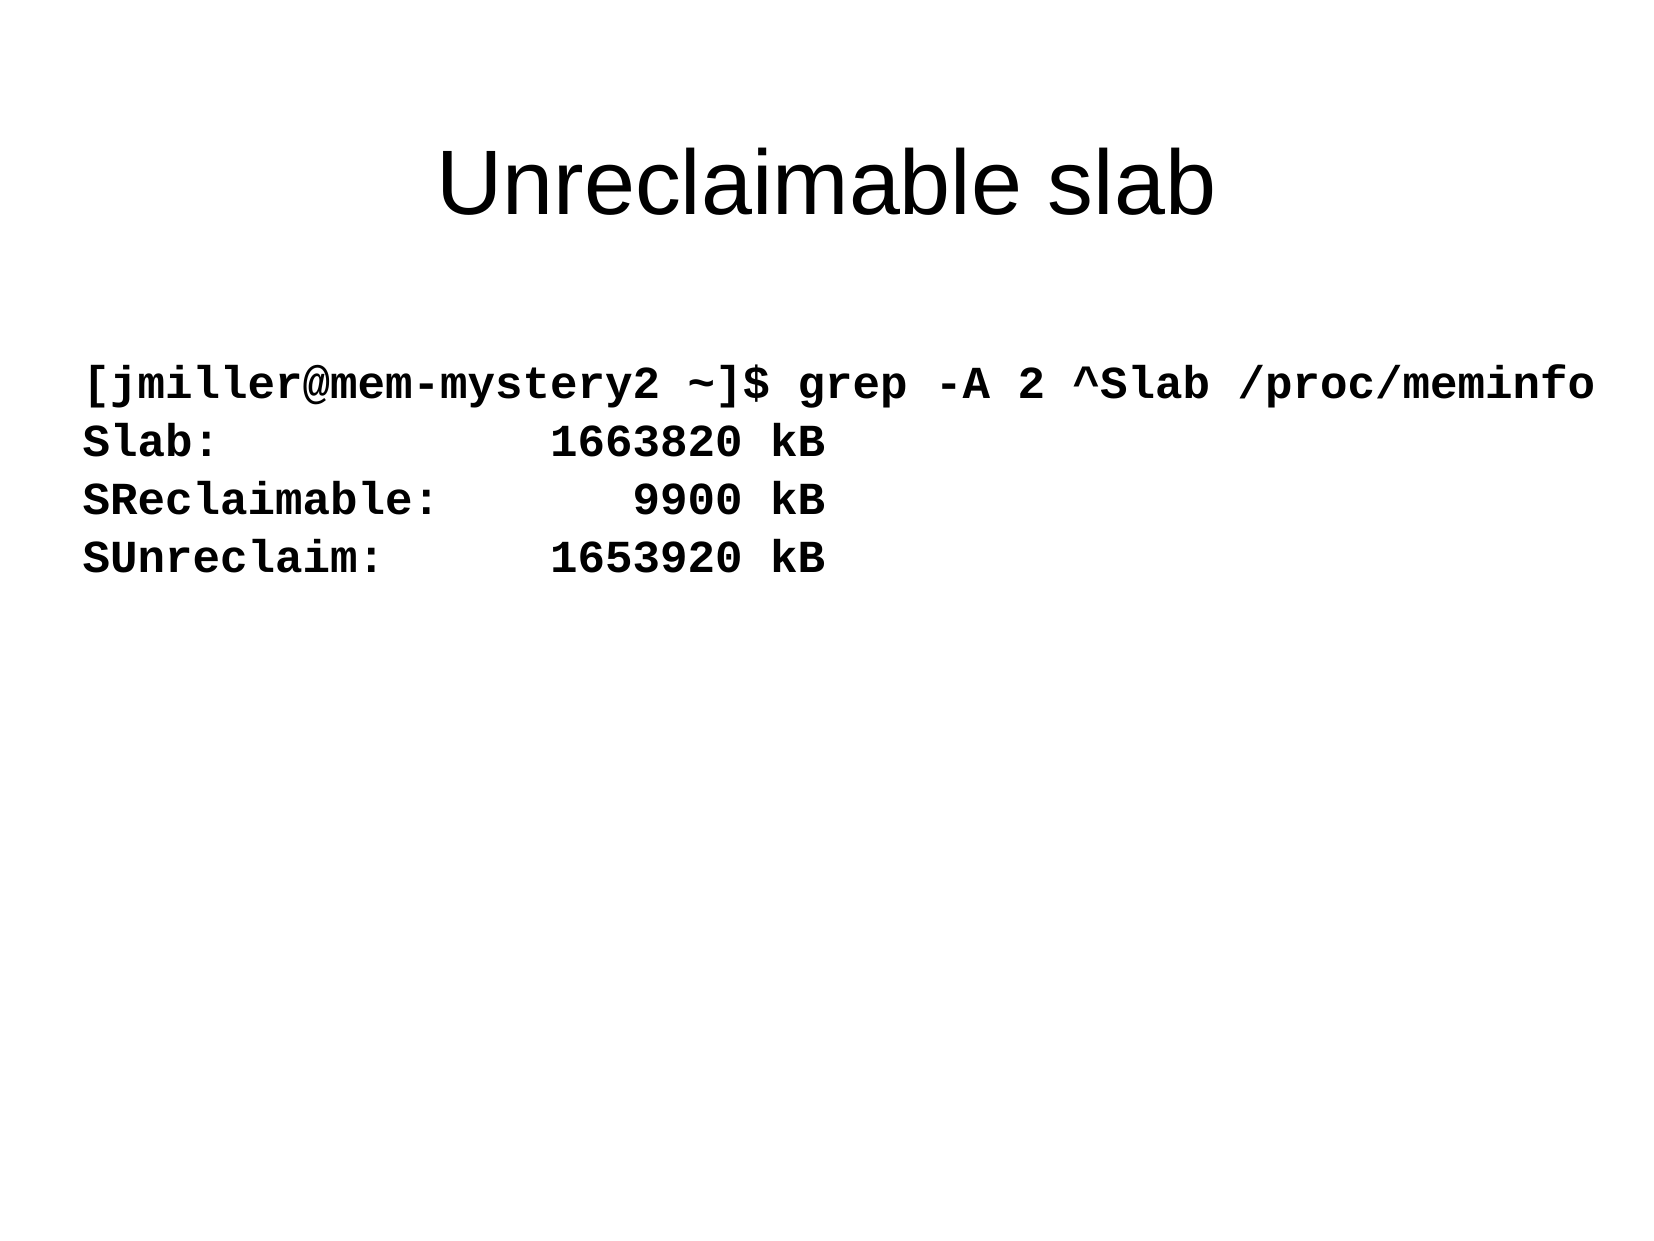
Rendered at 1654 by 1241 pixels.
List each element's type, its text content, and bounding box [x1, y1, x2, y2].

list [jmiller@mem-mystery2 ~]$ grep -A 2 ^Slab /proc/meminfo Slab: 1663820 kB SReclaimable: 9900 kB SUnreclaim: 1653920 kB [82, 361, 1606, 752]
title Unreclaimable slab [82, 78, 1571, 287]
